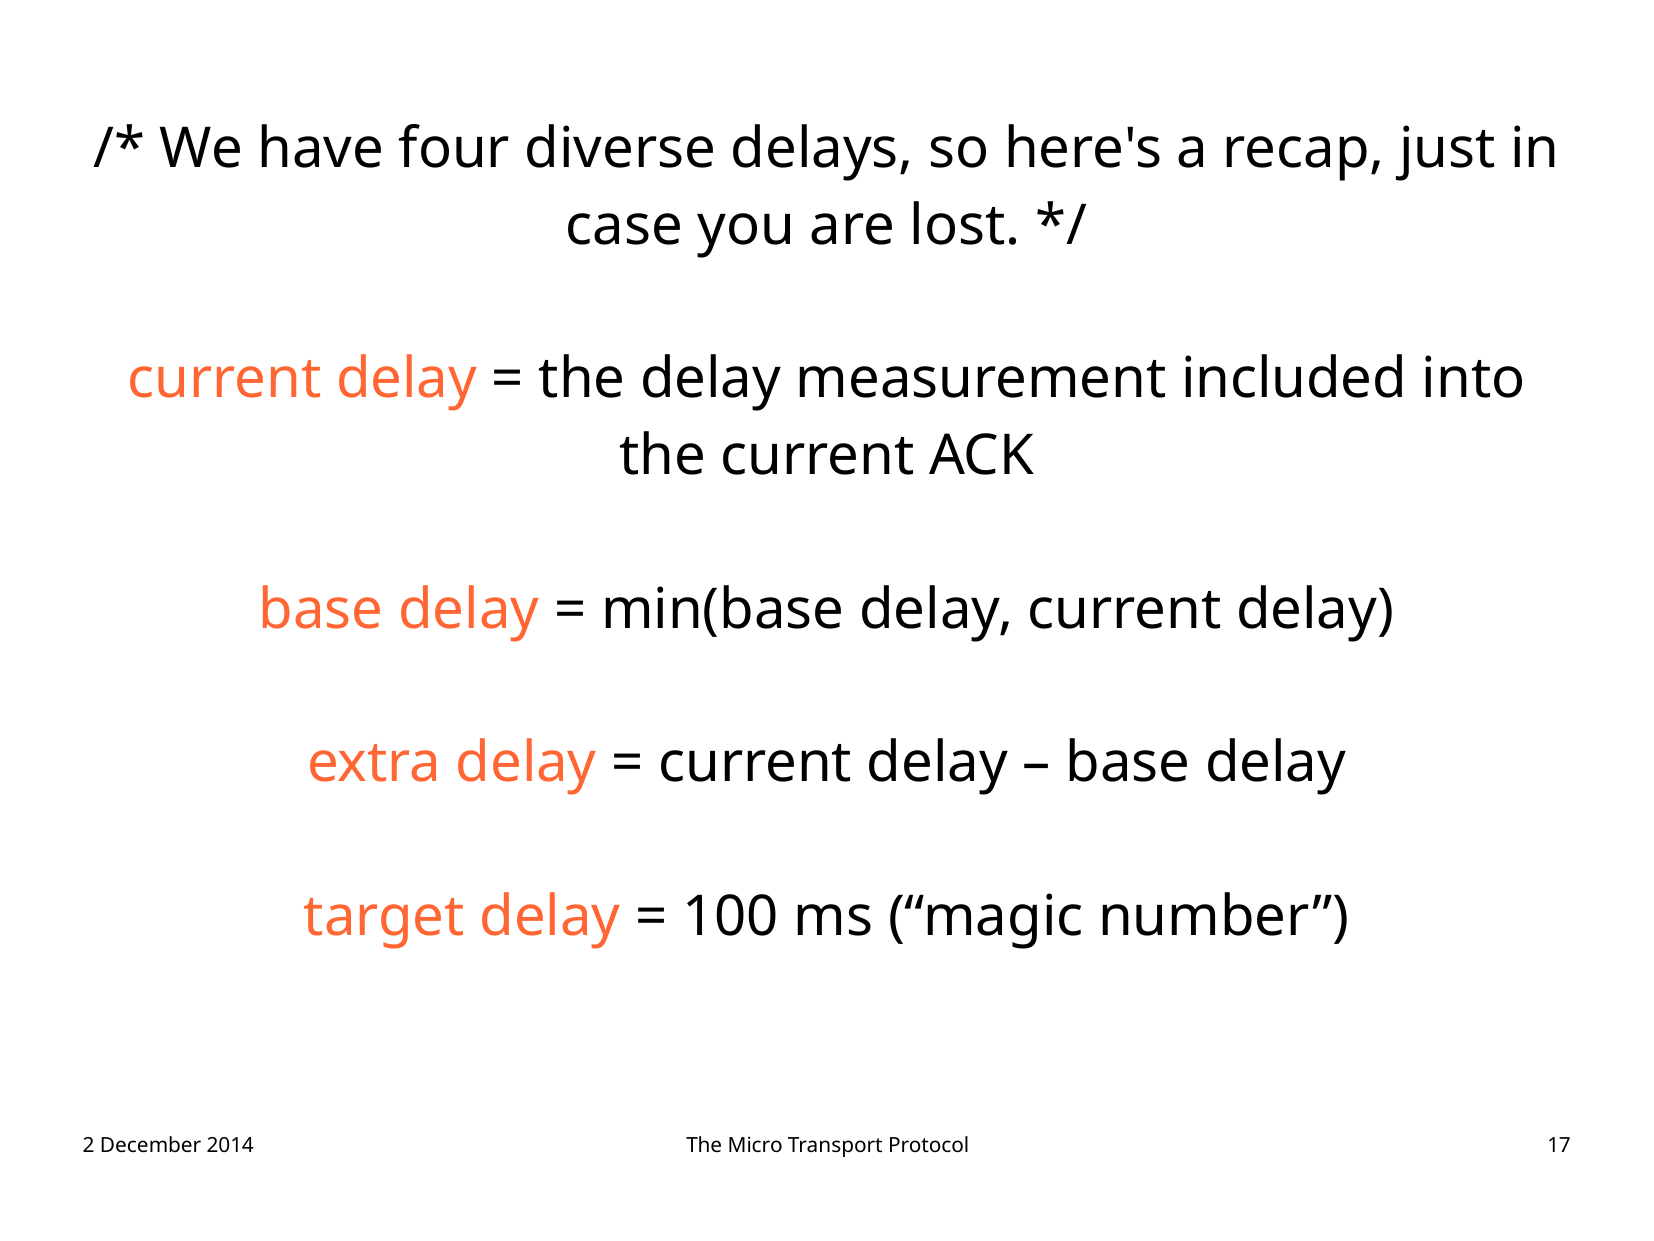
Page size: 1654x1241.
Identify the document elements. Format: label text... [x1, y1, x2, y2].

subtitle /* We have four diverse delays, so here's a recap, just in case you are lost. */ current delay = the delay measurement included into the current ACK base delay = min(base delay, current delay) extra delay = current delay – base delay target delay = 100 ms (“magic number”) [82, 49, 1571, 1010]
